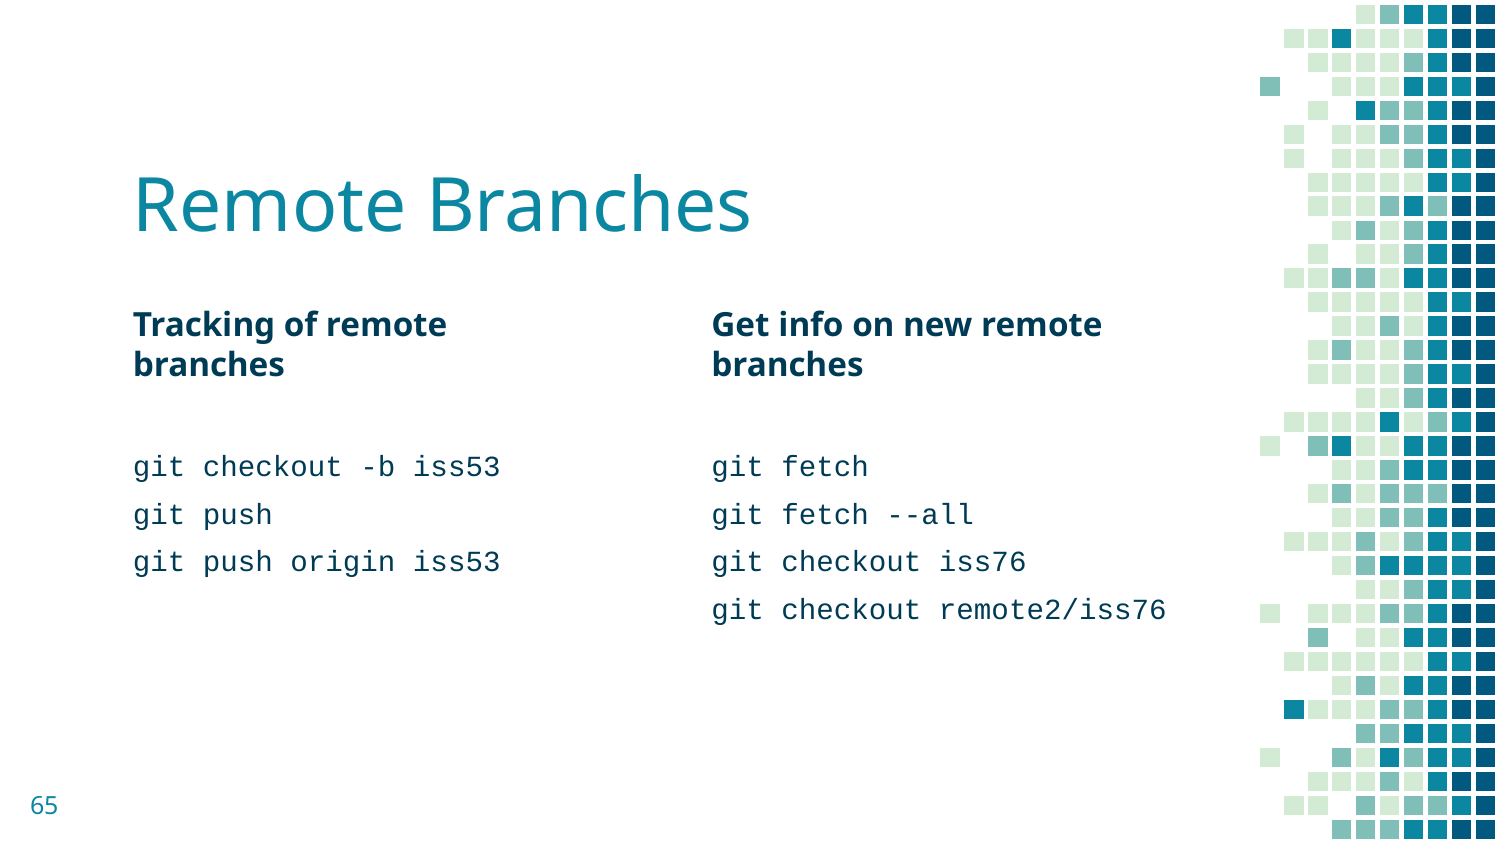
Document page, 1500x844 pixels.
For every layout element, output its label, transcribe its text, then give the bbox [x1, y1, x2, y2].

list Get info on new remote branches git fetch git fetch --all git checkout iss76 git checkout remote2/iss76 [696, 287, 1240, 796]
title Remote Branches [117, 121, 1227, 262]
list Tracking of remote branches git checkout -b iss53 git push git push origin iss53 [117, 287, 580, 796]
slide_number <number> [15, 774, 105, 839]
